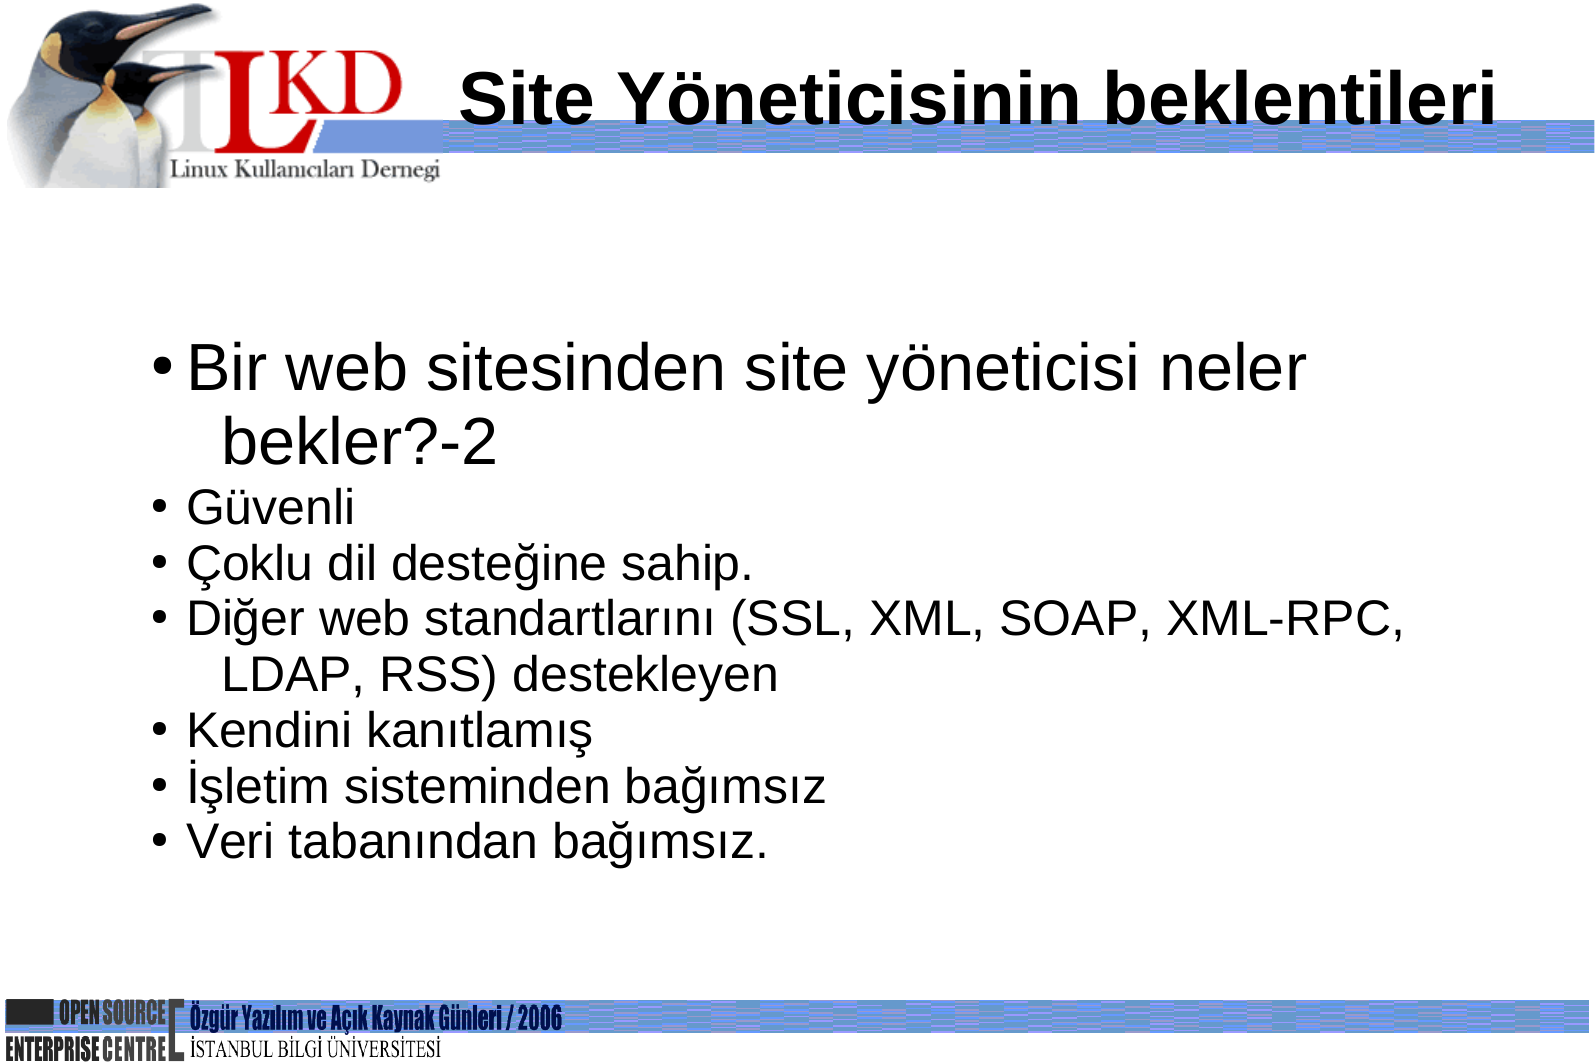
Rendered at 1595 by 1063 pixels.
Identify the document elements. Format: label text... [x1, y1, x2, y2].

picture [0, 879, 1589, 1063]
subtitle Bir web sitesinden site yöneticisi neler bekler?-2 Güvenli Çoklu dil desteğine sahip. Diğer web standartlarını (SSL, XML, SOAP, XML-RPC, LDAP, RSS) destekleyen Kendini kanıtlamış İşletim sisteminden bağımsız Veri tabanından bağımsız. [79, 256, 1515, 943]
picture [7, 0, 1595, 188]
title Site Yöneticisinin beklentileri [442, 49, 1515, 148]
